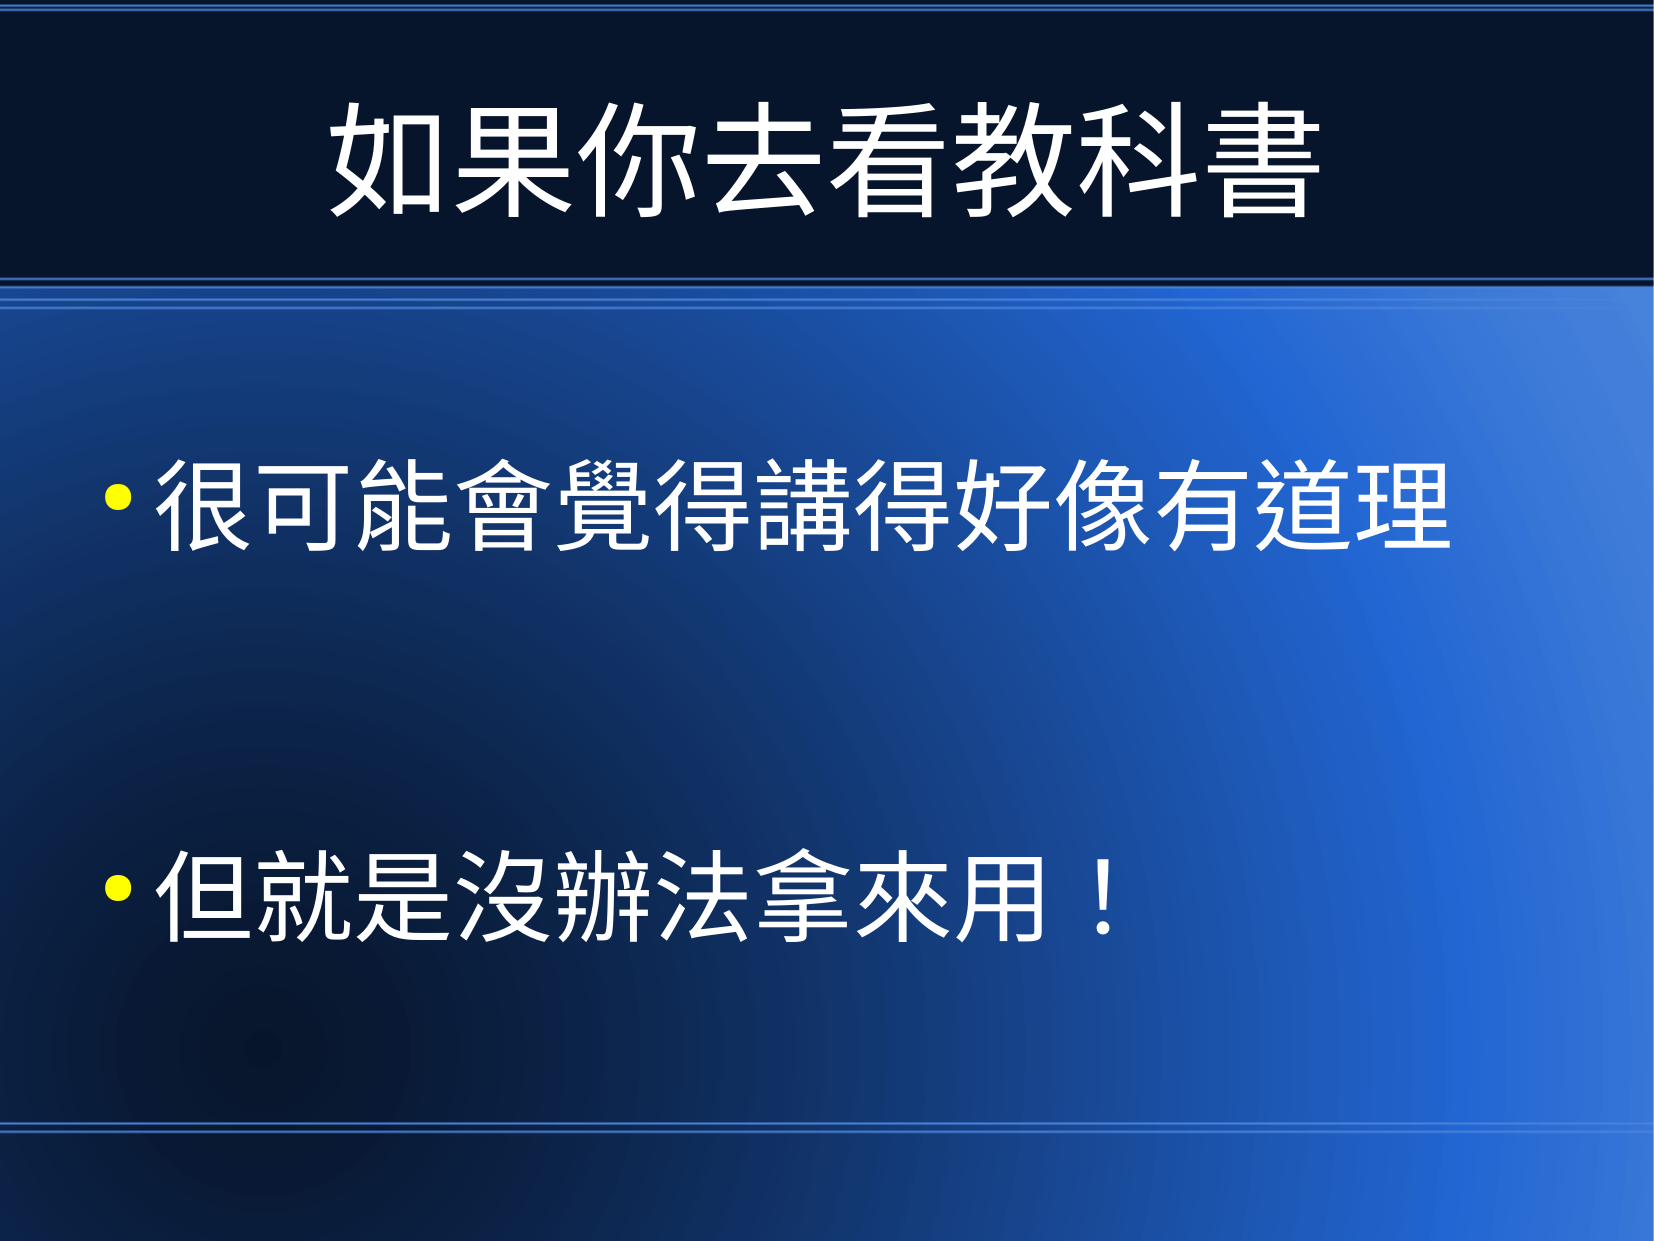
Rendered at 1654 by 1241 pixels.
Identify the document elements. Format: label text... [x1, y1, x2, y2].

list 很可能會覺得講得好像有道理 但就是沒辦法拿來用！ [82, 355, 1571, 1241]
title 如果你去看教科書 [82, 49, 1571, 257]
picture [0, 0, 1654, 1241]
